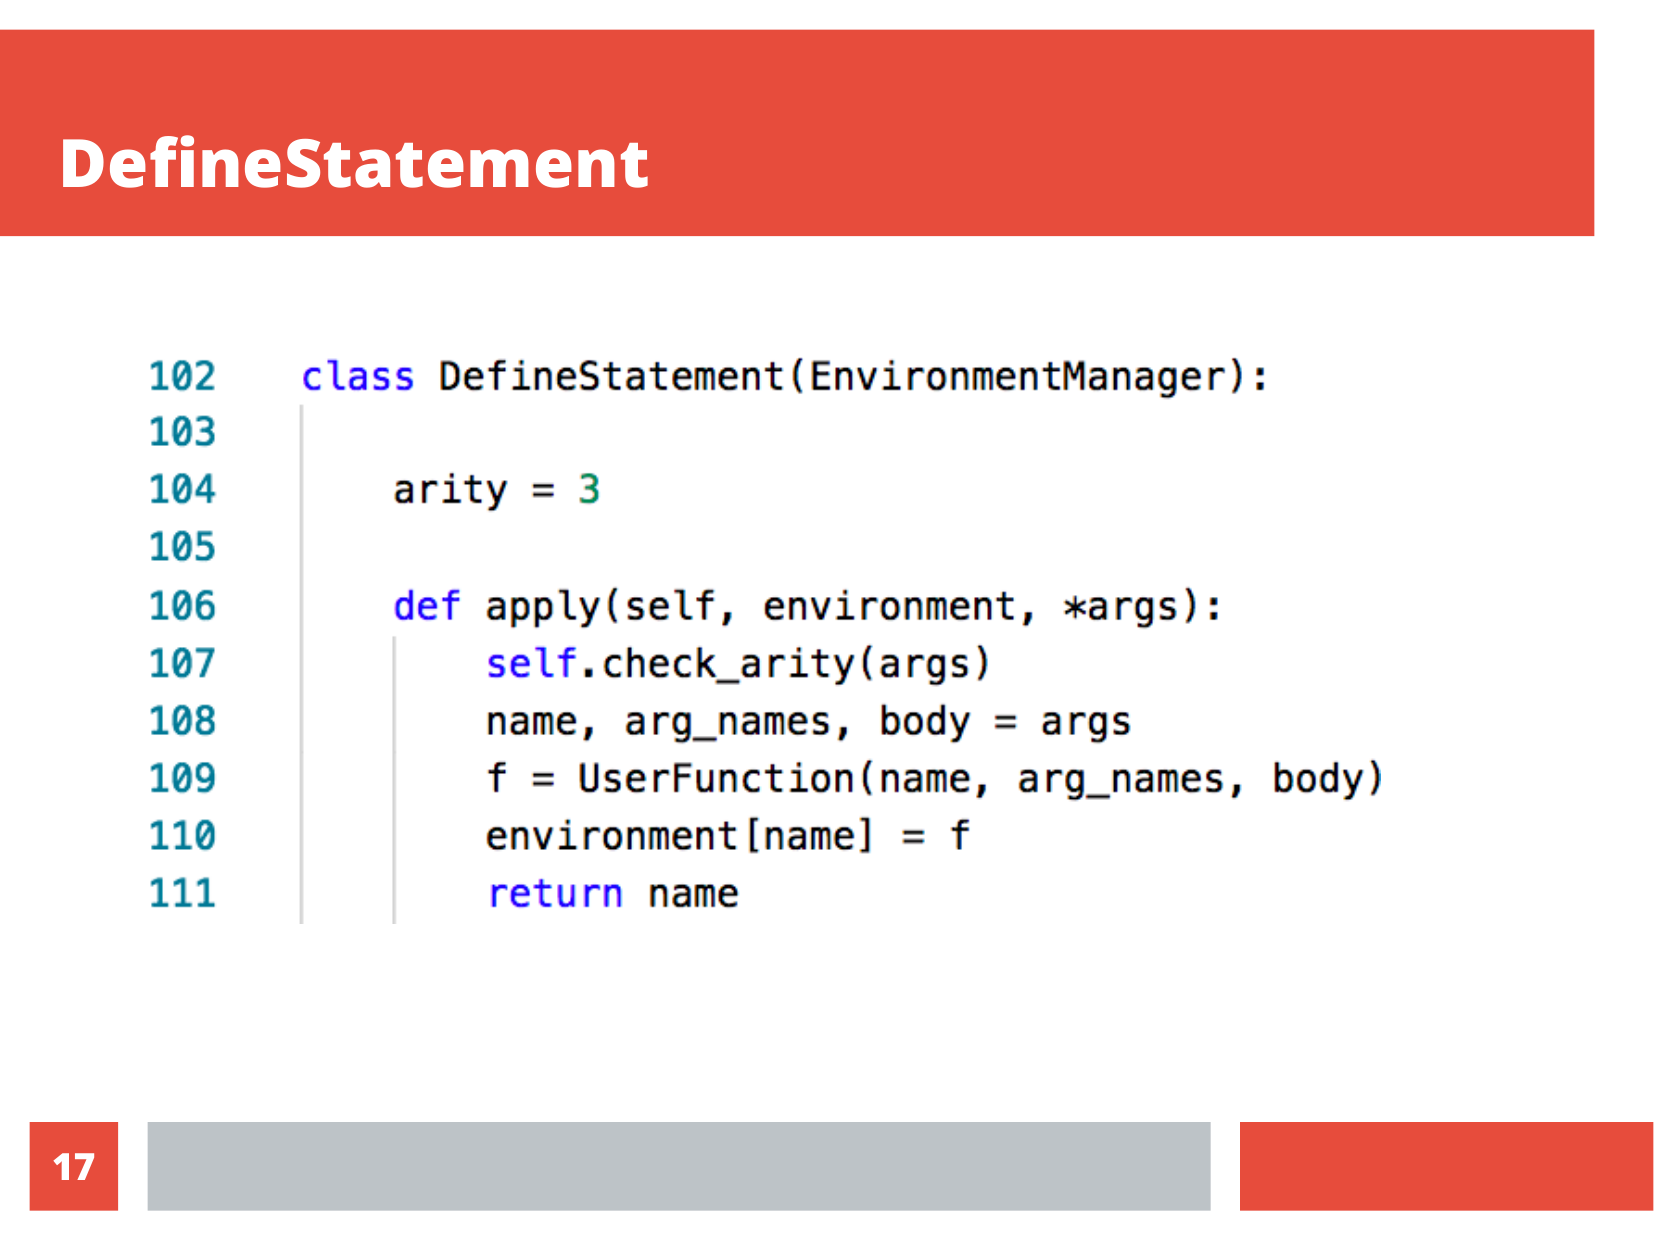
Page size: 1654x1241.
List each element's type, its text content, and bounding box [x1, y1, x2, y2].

title DefineStatement [59, 59, 1595, 207]
picture [150, 357, 1381, 924]
